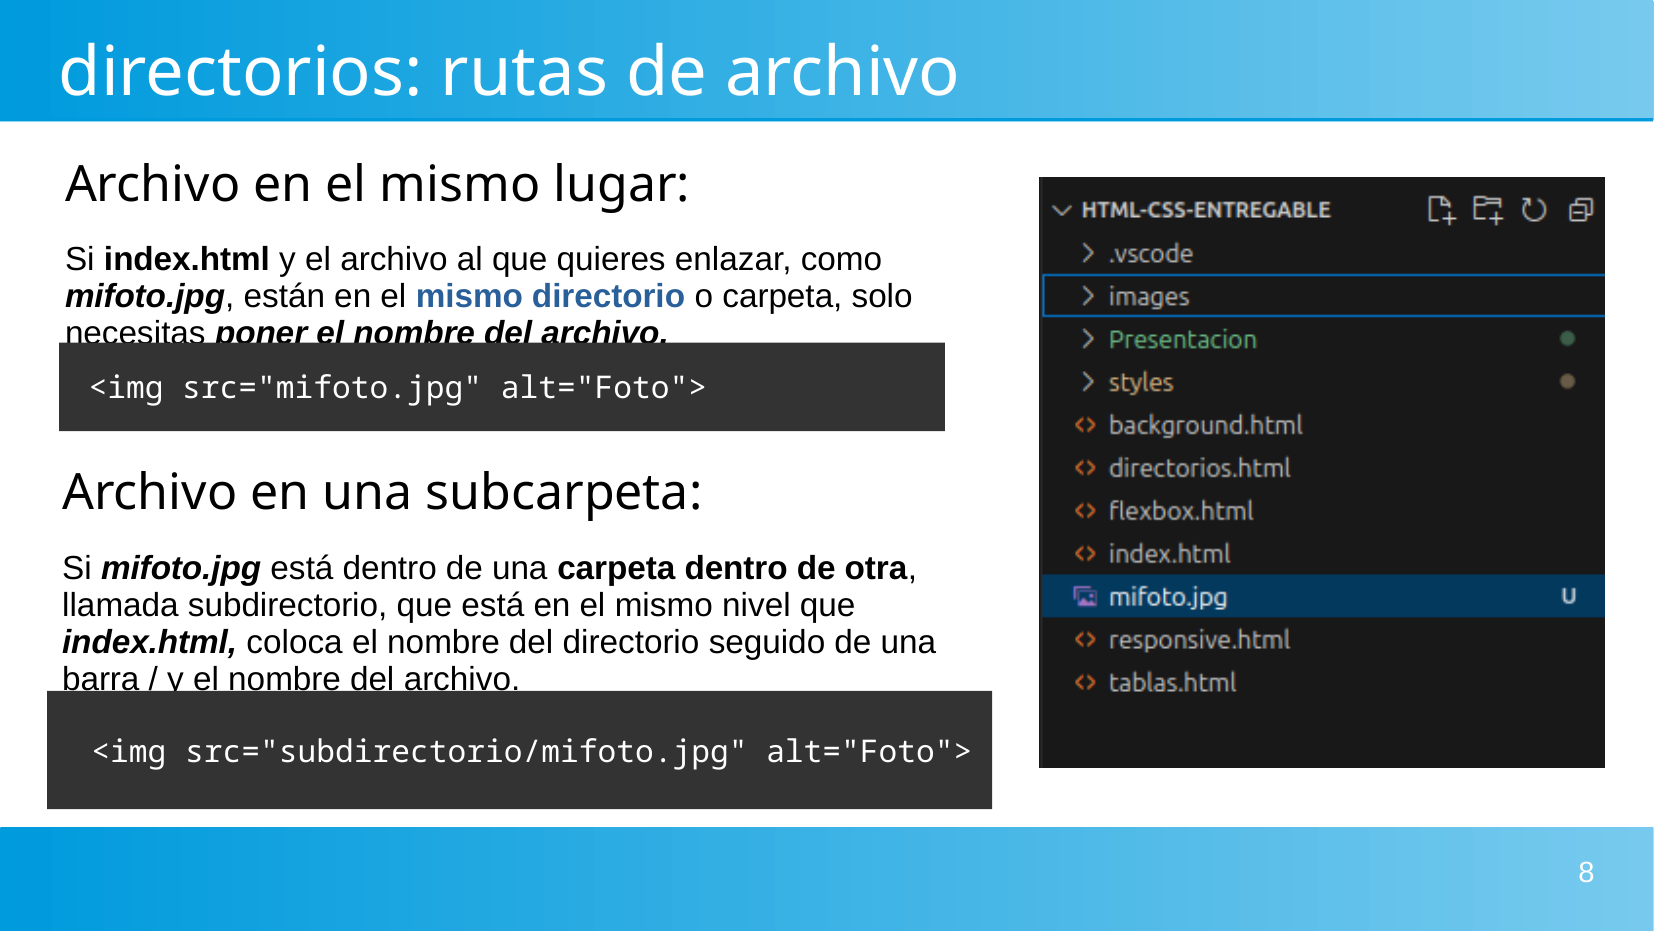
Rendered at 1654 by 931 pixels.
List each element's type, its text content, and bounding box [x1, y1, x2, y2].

text_box <img src="mifoto.jpg" alt="Foto"> [59, 342, 945, 432]
title directorios: rutas de archivo [59, 29, 1595, 108]
list Archivo en el mismo lugar: Si index.html y el archivo al que quieres enlazar, como mifoto.jpg, están en el mismo directorio o carpeta, solo necesitas poner el nombre del archivo. [64, 147, 945, 325]
text_box <img src="subdirectorio/mifoto.jpg" alt="Foto"> [47, 690, 993, 810]
picture [1039, 177, 1605, 768]
text_box Archivo en una subcarpeta: Si mifoto.jpg está dentro de una carpeta dentro de otra, llamada subdirectorio, que está en el mismo nivel que index.html, coloca el nombre del directorio seguido de una barra / y el nombre del archivo. [47, 448, 993, 656]
